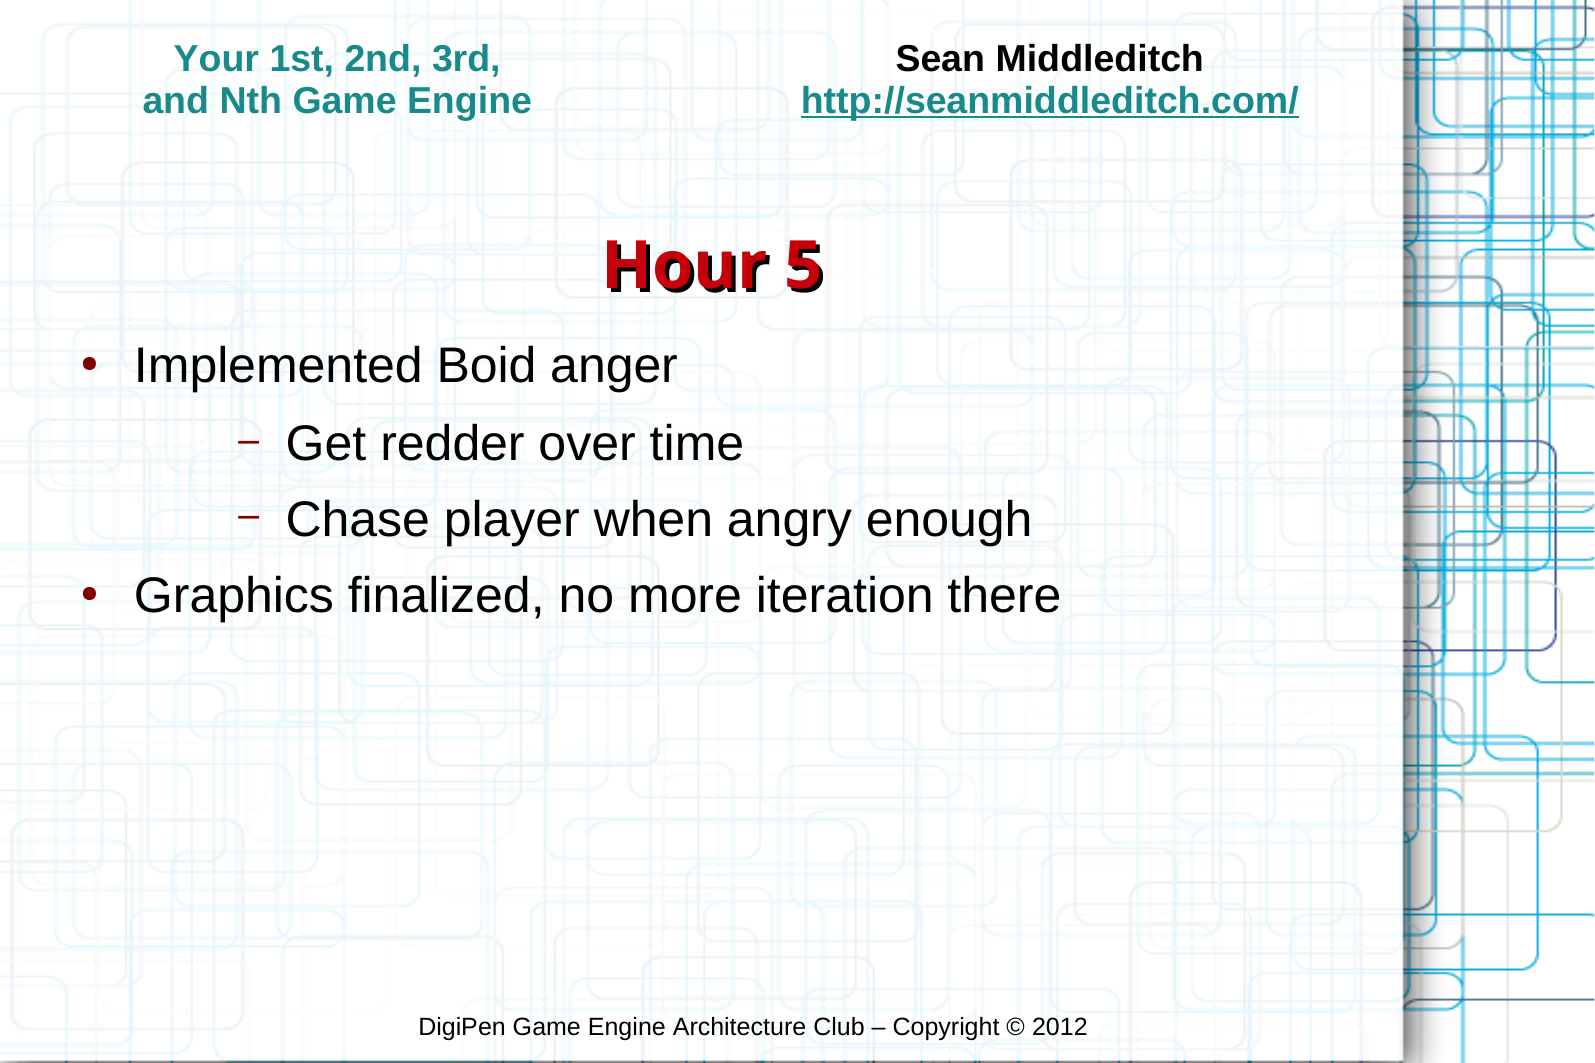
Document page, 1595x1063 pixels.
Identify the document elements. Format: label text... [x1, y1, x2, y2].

picture [0, 0, 1595, 1063]
list Implemented Boid anger Get redder over time Chase player when angry enough Graphics finalized, no more iteration there [63, 337, 1351, 976]
title Hour 5 [75, 225, 1351, 301]
list Sean Middleditch http://seanmiddleditch.com/ [787, 37, 1313, 151]
list Your 1st, 2nd, 3rd, and Nth Game Engine [75, 37, 601, 151]
list DigiPen Game Engine Architecture Club – Copyright © 2012 [75, 1012, 1363, 1051]
